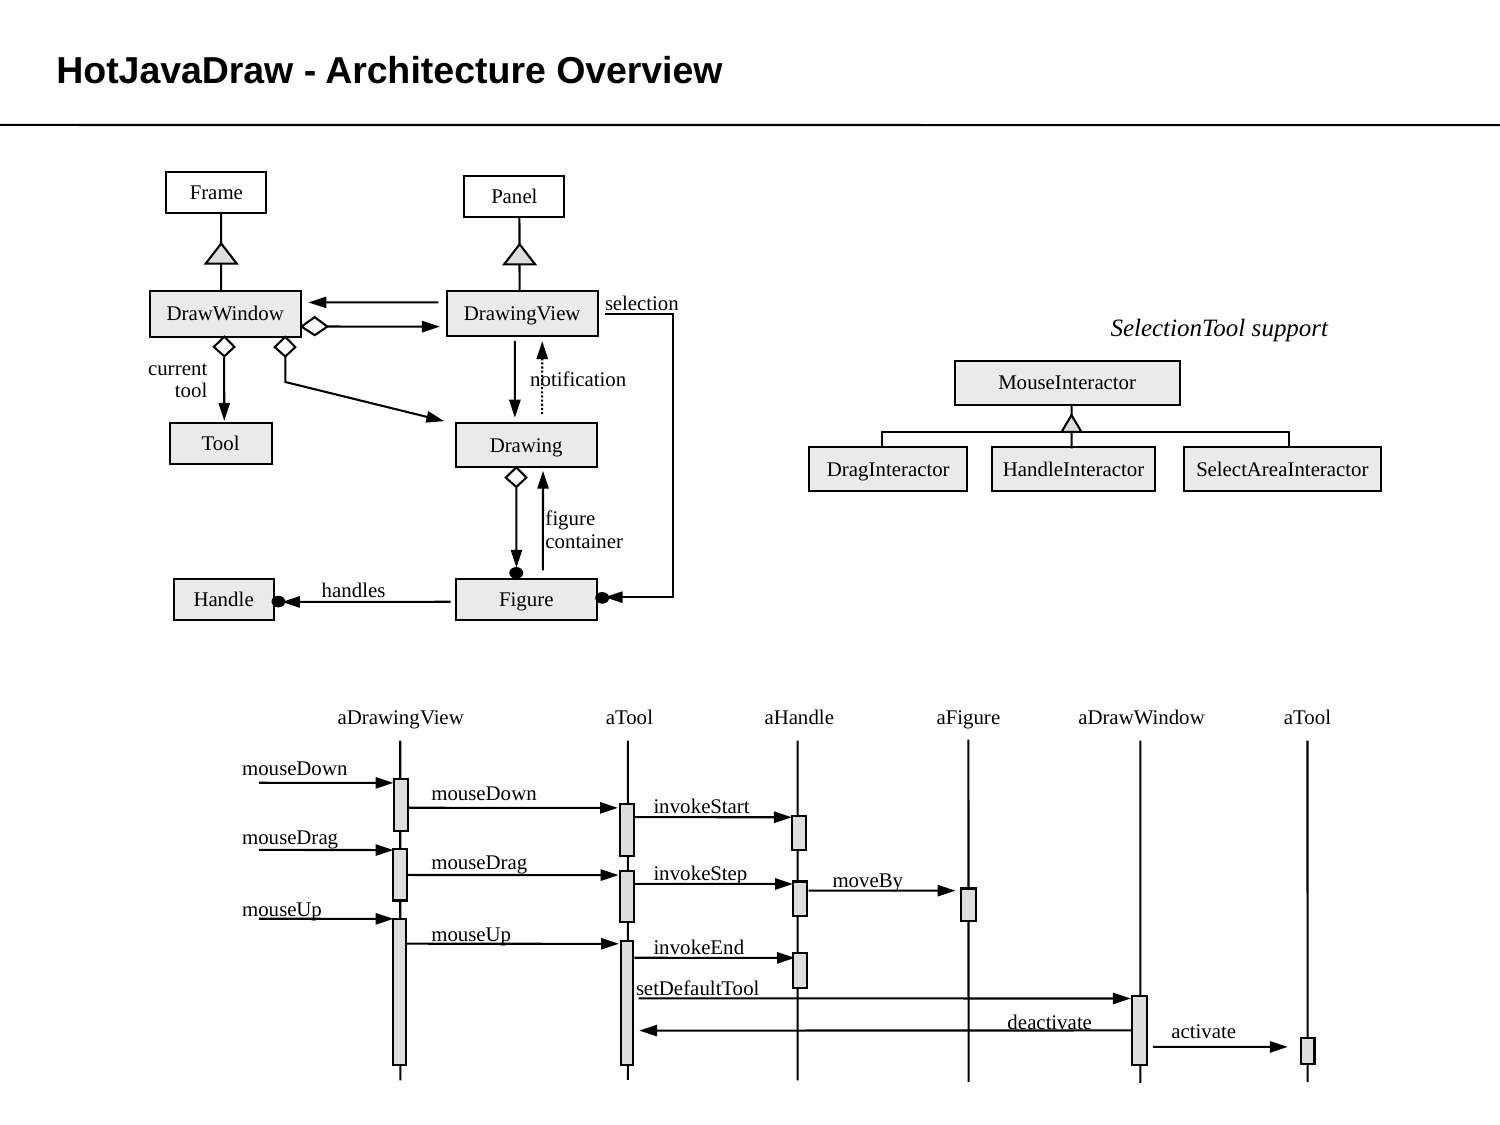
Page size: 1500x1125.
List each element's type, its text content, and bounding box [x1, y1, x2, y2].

text_box setDefaultTool [635, 968, 792, 1009]
text_box mouseUp [242, 889, 353, 930]
text_box mouseUp [431, 945, 542, 955]
text_box [1301, 1038, 1315, 1064]
text_box [620, 804, 634, 856]
text_box [205, 243, 237, 264]
text_box Figure [455, 579, 597, 621]
text_box moveBy [832, 892, 934, 901]
text_box [621, 941, 633, 1065]
text_box SelectAreaInteractor [1184, 447, 1382, 492]
text_box [1061, 415, 1082, 432]
text_box [596, 593, 609, 603]
text_box deactivate [1007, 1032, 1123, 1043]
text_box DrawWindow [149, 290, 301, 337]
text_box DragInteractor [809, 447, 968, 492]
text_box Drawing [455, 423, 597, 467]
text_box mouseDrag [431, 877, 558, 883]
text_box mouseUp [431, 914, 542, 942]
text_box [504, 244, 536, 265]
text_box Panel [464, 176, 565, 217]
text_box [792, 816, 806, 850]
text_box handles [321, 570, 416, 611]
text_box HotJavaDraw - Architecture Overview [56, 50, 1388, 113]
text_box HandleInteractor [992, 447, 1155, 492]
text_box figure container [545, 497, 654, 563]
text_box current tool [148, 346, 238, 412]
text_box invokeEnd [653, 927, 775, 956]
text_box mouseDown [431, 809, 567, 814]
text_box [272, 596, 285, 607]
text_box aHandle [749, 697, 850, 738]
text_box [510, 568, 523, 578]
text_box activate [1171, 1011, 1267, 1045]
text_box MouseInteractor [954, 360, 1180, 405]
text_box invokeEnd [653, 959, 775, 968]
text_box [620, 871, 634, 922]
text_box [793, 953, 807, 988]
text_box aDrawingView [321, 697, 480, 738]
text_box mouseDown [242, 748, 378, 789]
text_box [393, 849, 407, 901]
text_box aDrawWindow [1062, 697, 1221, 738]
text_box notification [530, 359, 657, 400]
text_box aTool [590, 697, 669, 738]
text_box moveBy [832, 860, 934, 889]
text_box [793, 882, 807, 916]
text_box activate [1171, 1048, 1267, 1052]
text_box aTool [1268, 697, 1348, 738]
text_box mouseDrag [431, 842, 558, 874]
text_box invokeStart [653, 786, 780, 827]
text_box DrawingView [446, 290, 598, 336]
text_box [1132, 996, 1147, 1065]
text_box Handle [173, 579, 274, 621]
text_box [394, 779, 408, 831]
text_box invokeStep [653, 853, 778, 894]
text_box aFigure [921, 697, 1016, 738]
text_box SelectionTool support [1110, 305, 1361, 351]
text_box [393, 919, 406, 1065]
text_box mouseDrag [242, 817, 369, 858]
text_box [961, 888, 976, 921]
text_box Tool [169, 423, 272, 464]
text_box selection [604, 314, 672, 324]
text_box mouseDown [431, 773, 567, 806]
text_box selection [604, 283, 710, 324]
text_box Frame [166, 172, 267, 213]
text_box deactivate [1007, 1002, 1123, 1029]
